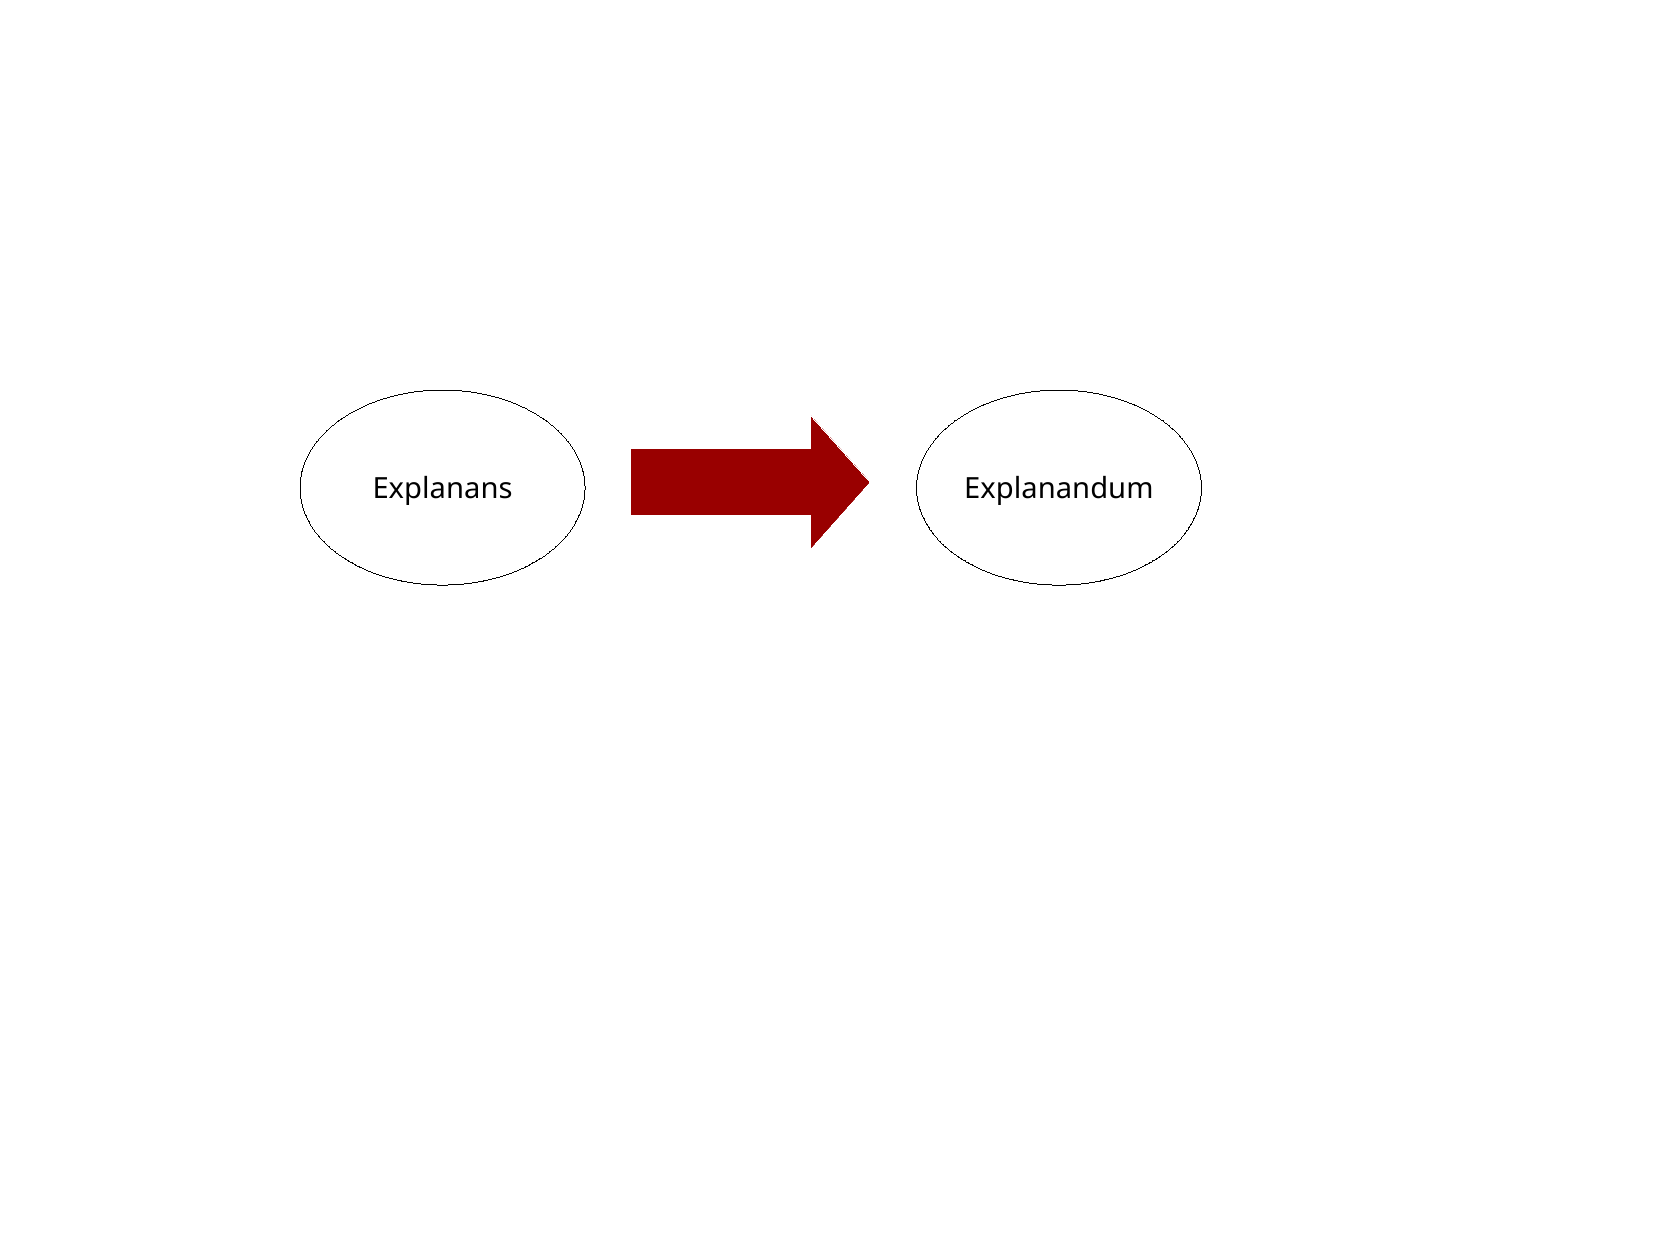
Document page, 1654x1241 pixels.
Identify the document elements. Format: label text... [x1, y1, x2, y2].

text_box [630, 414, 871, 550]
text_box Explanandum [916, 390, 1202, 586]
text_box Explanans [300, 390, 586, 586]
